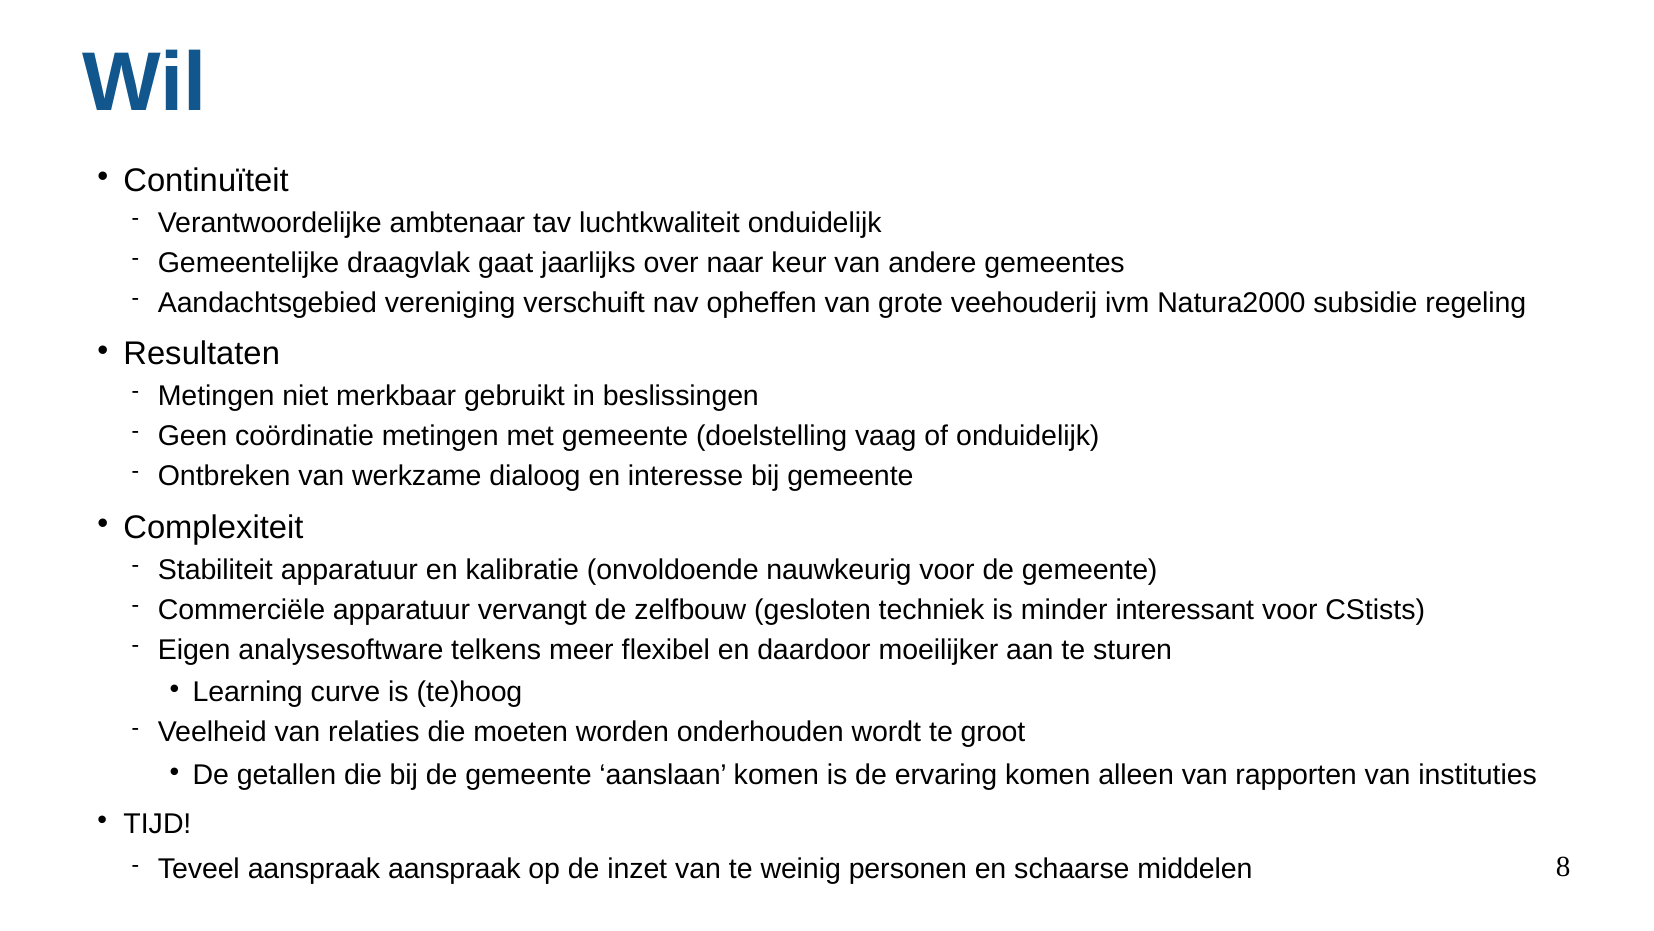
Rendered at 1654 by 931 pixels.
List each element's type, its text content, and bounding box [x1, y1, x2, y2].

list Continuïteit Verantwoordelijke ambtenaar tav luchtkwaliteit onduidelijk Gemeentelijke draagvlak gaat jaarlijks over naar keur van andere gemeentes Aandachtsgebied vereniging verschuift nav opheffen van grote veehouderij ivm Natura2000 subsidie regeling Resultaten Metingen niet merkbaar gebruikt in beslissingen Geen coördinatie metingen met gemeente (doelstelling vaag of onduidelijk) Ontbreken van werkzame dialoog en interesse bij gemeente Complexiteit Stabiliteit apparatuur en kalibratie (onvoldoende nauwkeurig voor de gemeente) Commerciële apparatuur vervangt de zelfbouw (gesloten techniek is minder interessant voor CStists) Eigen analysesoftware telkens meer flexibel en daardoor moeilijker aan te sturen Learning curve is (te)hoog Veelheid van relaties die moeten worden onderhouden wordt te groot De getallen die bij de gemeente ‘aanslaan’ komen is de ervaring komen alleen van rapporten van instituties TIJD! Teveel aanspraak aanspraak op de inzet van te weinig personen en schaarse middelen [88, 158, 1577, 886]
title Wil [82, 27, 1571, 128]
